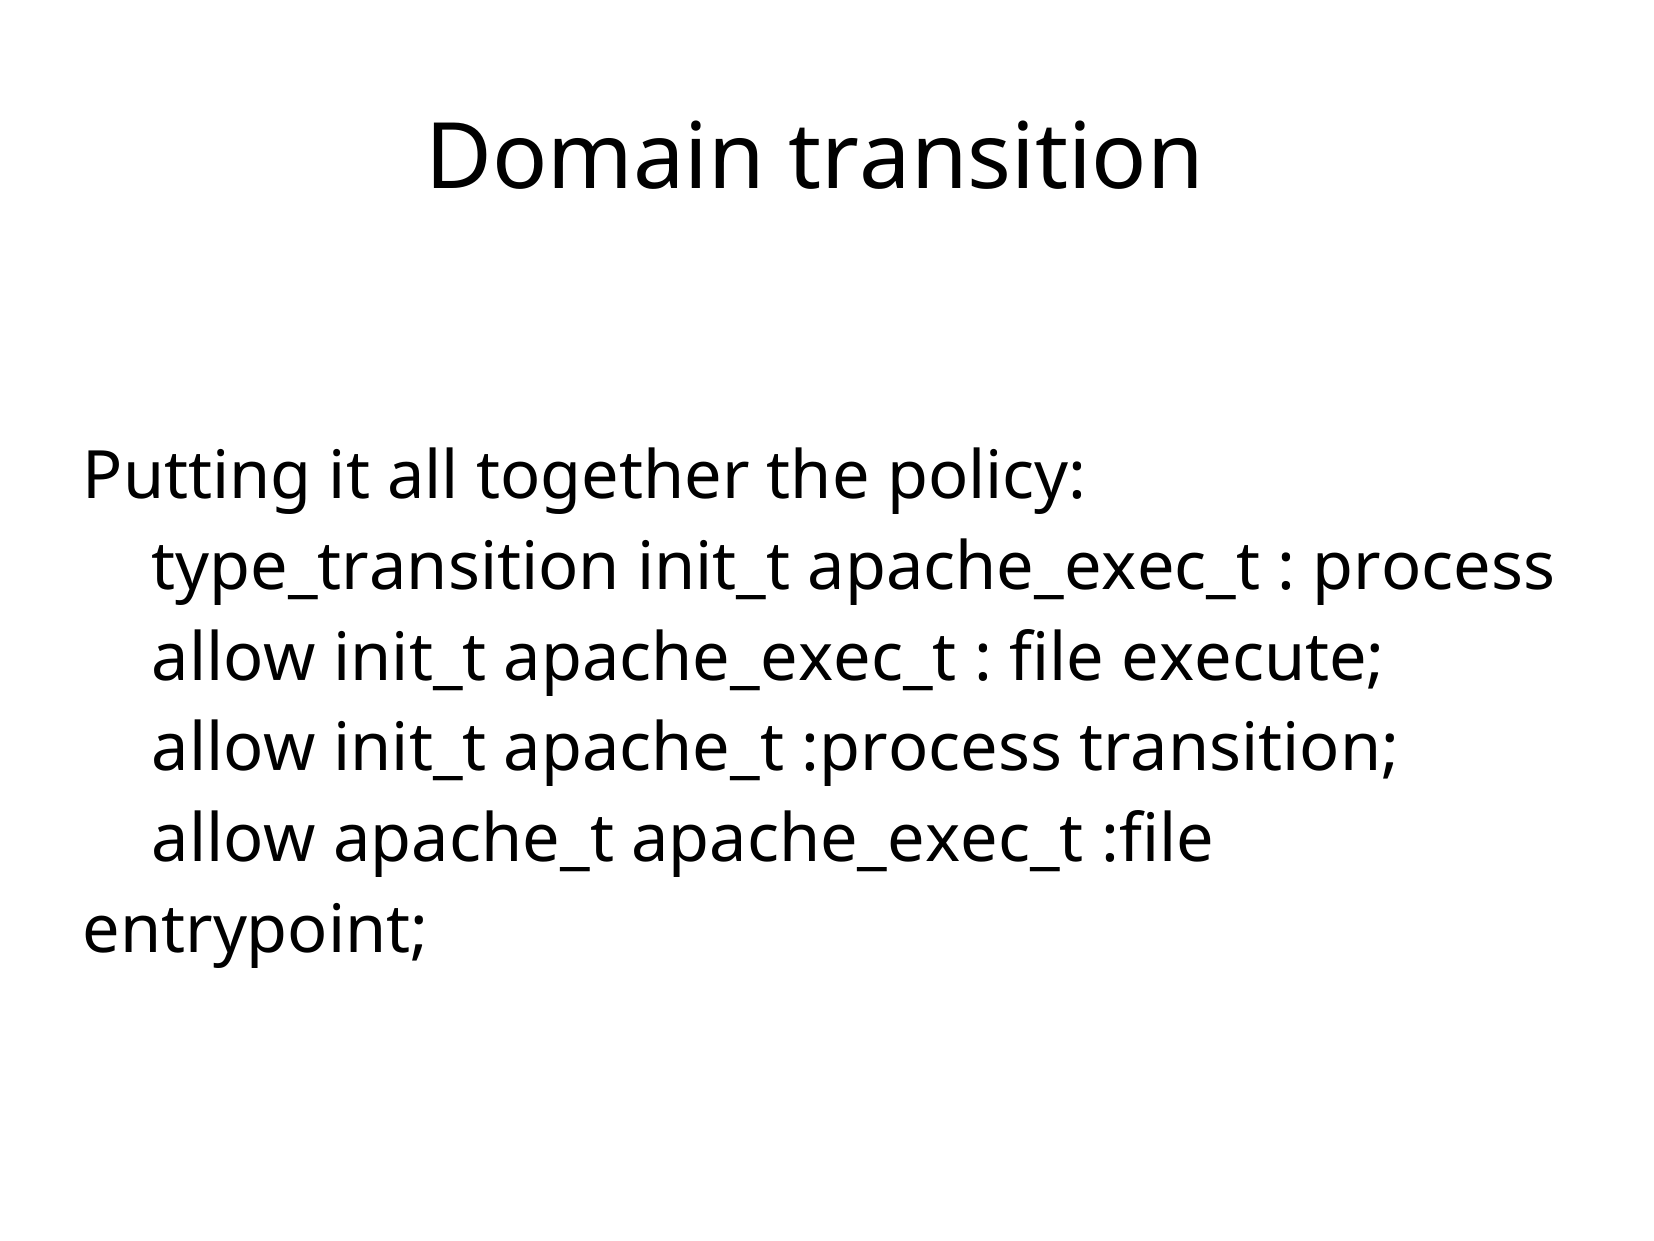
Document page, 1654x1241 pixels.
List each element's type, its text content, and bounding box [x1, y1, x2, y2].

subtitle Putting it all together the policy: type_transition init_t apache_exec_t : process allow init_t apache_exec_t : file execute; allow init_t apache_t :process transition; allow apache_t apache_exec_t :file entrypoint; [82, 297, 1571, 1102]
title Domain transition [82, 56, 1571, 250]
